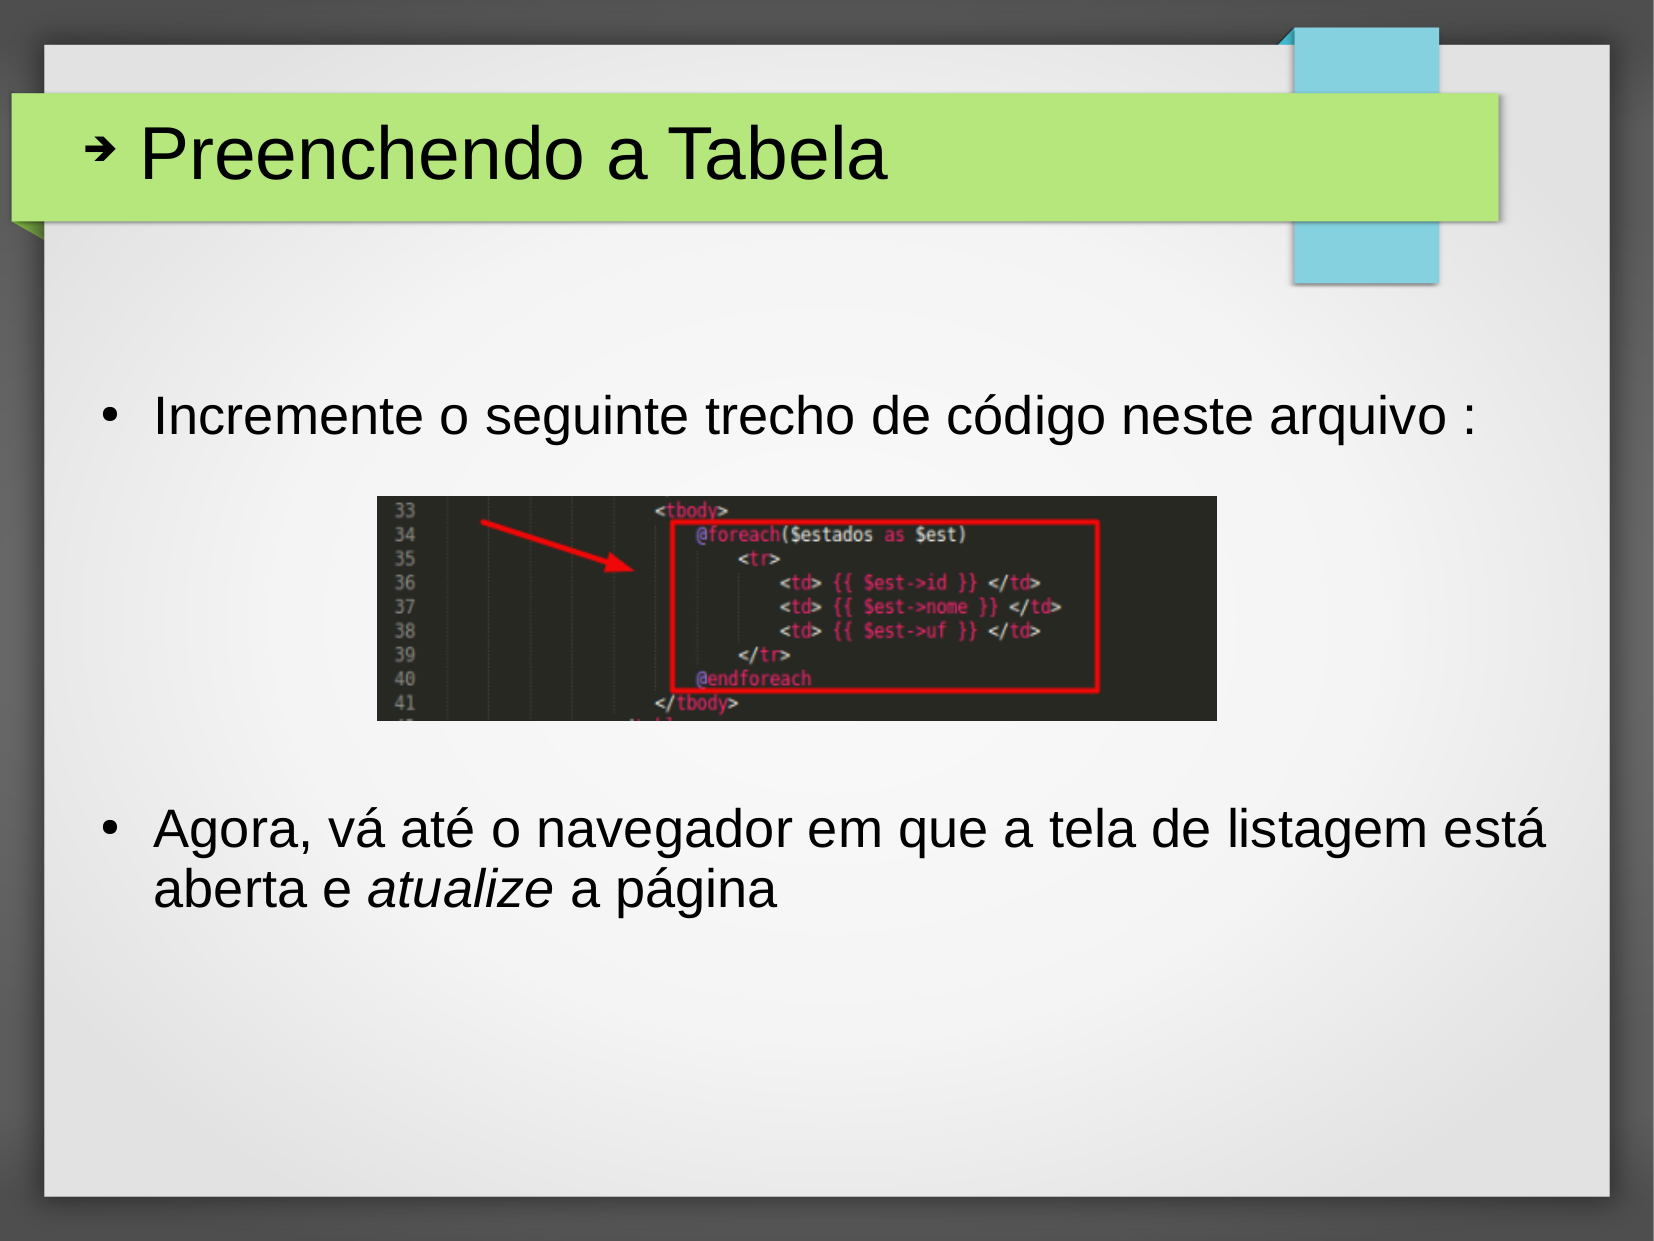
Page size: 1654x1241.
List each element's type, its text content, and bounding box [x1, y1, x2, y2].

list Incremente o seguinte trecho de código neste arquivo : Agora, vá até o navegador em que a tela de listagem está aberta e atualize a página [82, 295, 1571, 1015]
picture [0, 0, 1654, 1241]
title Preenchendo a Tabela [82, 94, 1264, 213]
